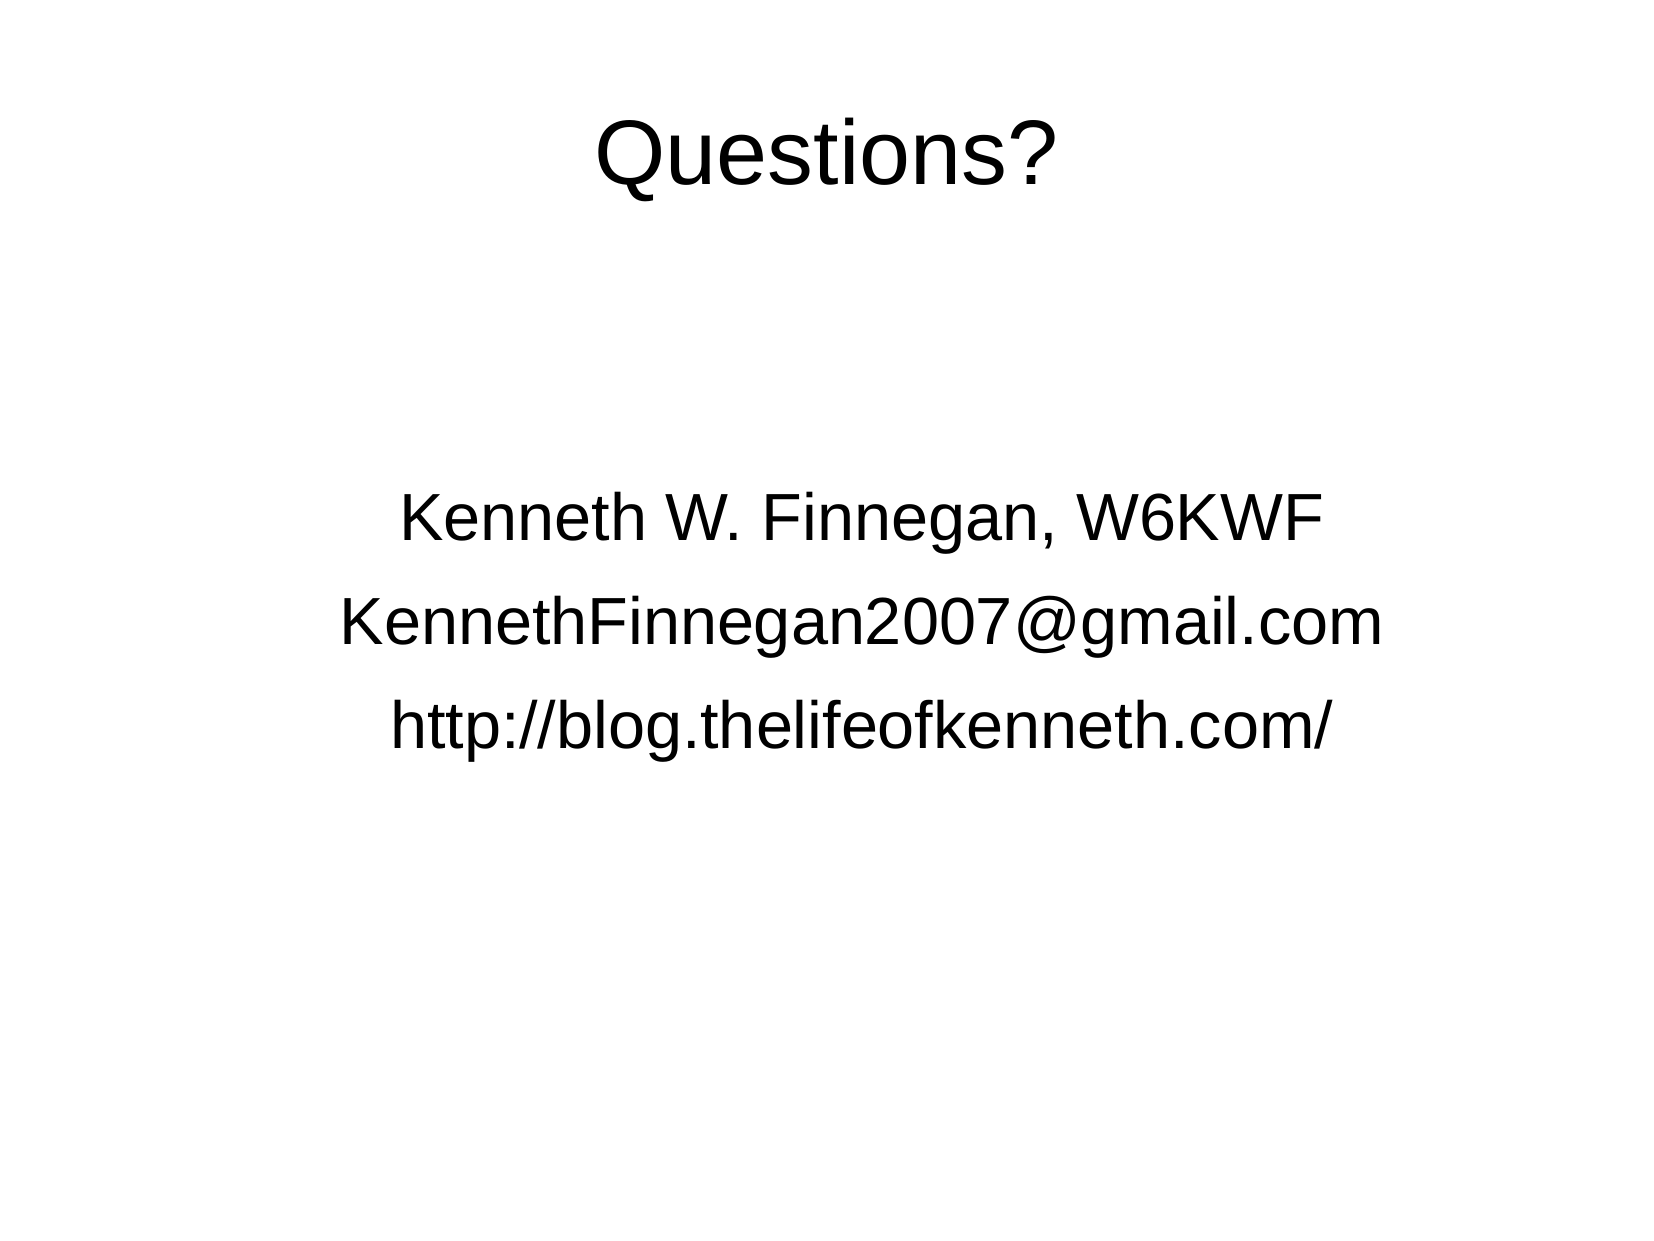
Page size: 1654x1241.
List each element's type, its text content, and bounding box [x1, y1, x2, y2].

list Kenneth W. Finnegan, W6KWF KennethFinnegan2007@gmail.com http://blog.thelifeofkenneth.com/ [82, 480, 1571, 1010]
title Questions? [82, 49, 1571, 257]
